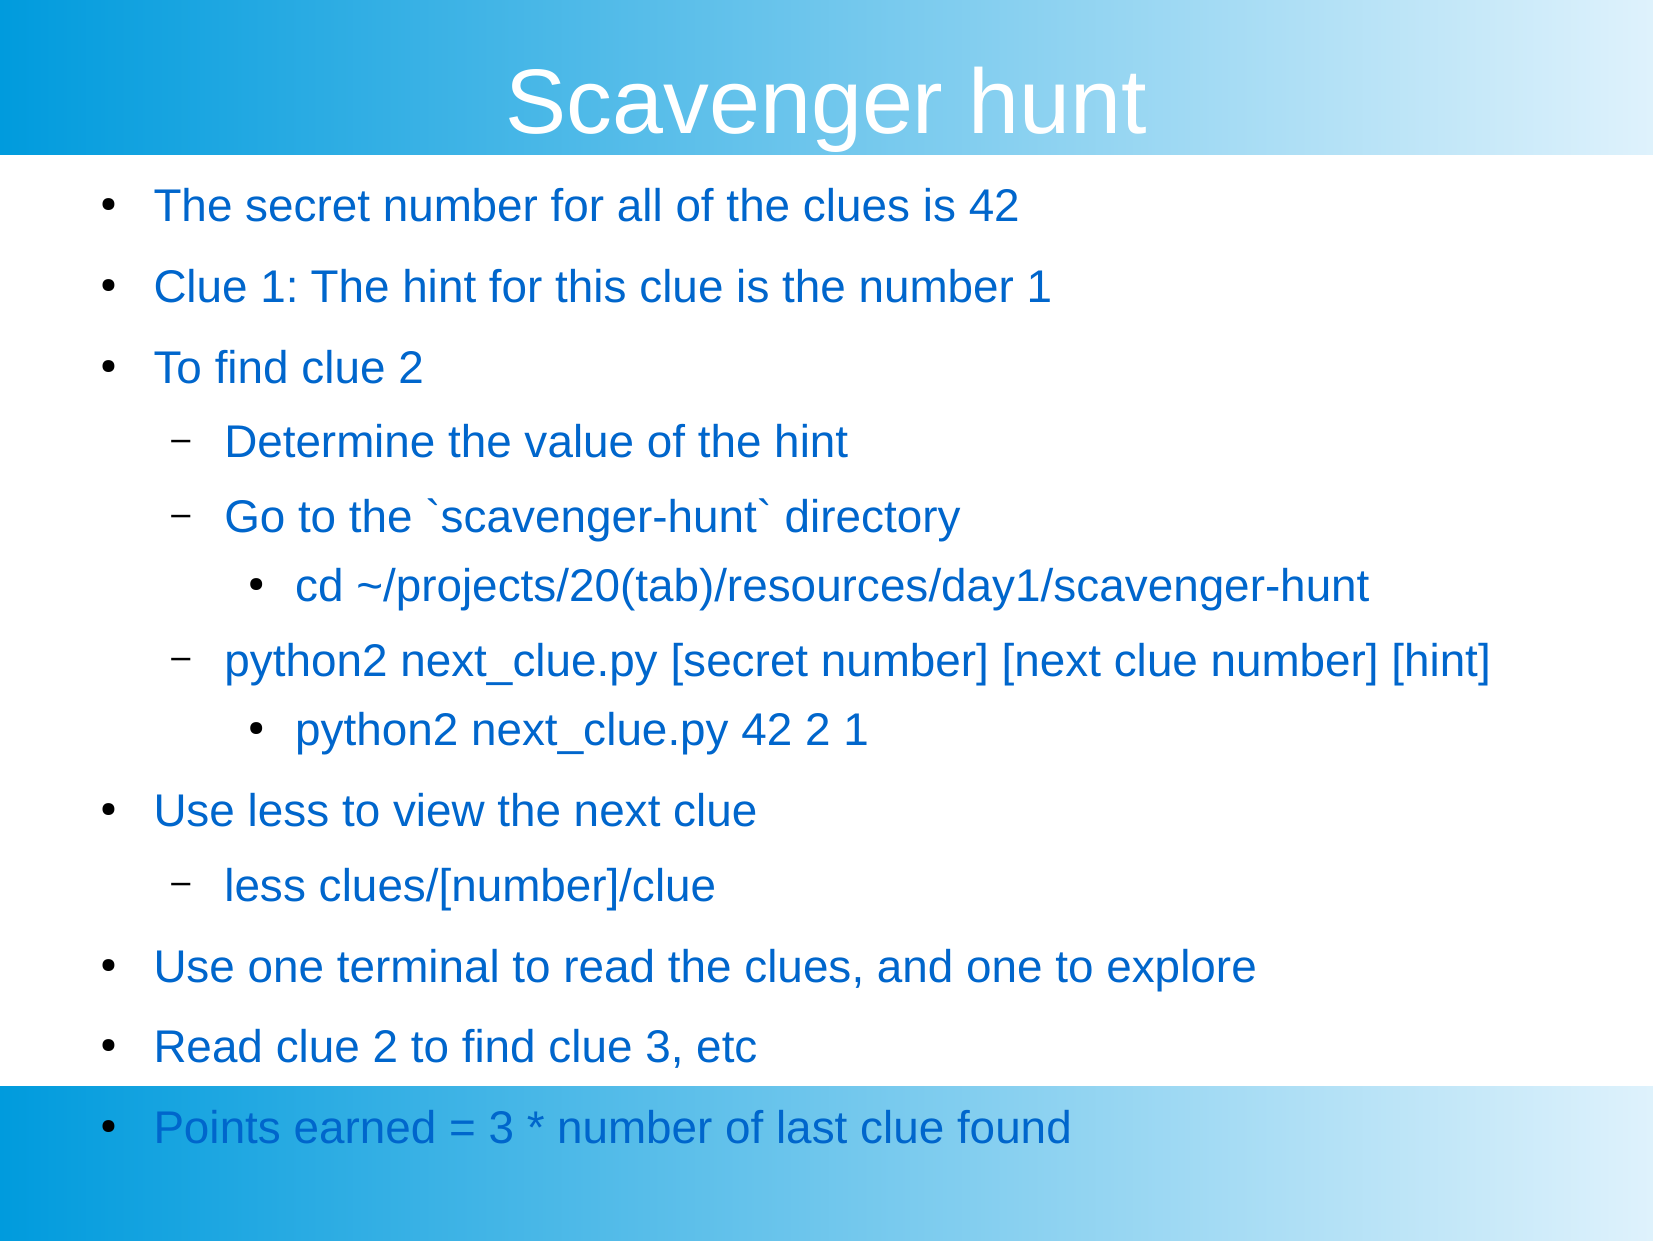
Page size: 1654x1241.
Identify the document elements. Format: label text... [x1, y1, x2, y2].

title Scavenger hunt [82, 49, 1571, 155]
list The secret number for all of the clues is 42 Clue 1: The hint for this clue is the number 1 To find clue 2 Determine the value of the hint Go to the `scavenger-hunt` directory cd ~/projects/20(tab)/resources/day1/scavenger-hunt python2 next_clue.py [secret number] [next clue number] [hint] python2 next_clue.py 42 2 1 Use less to view the next clue less clues/[number]/clue Use one terminal to read the clues, and one to explore Read clue 2 to find clue 3, etc Points earned = 3 * number of last clue found [82, 180, 1571, 1010]
